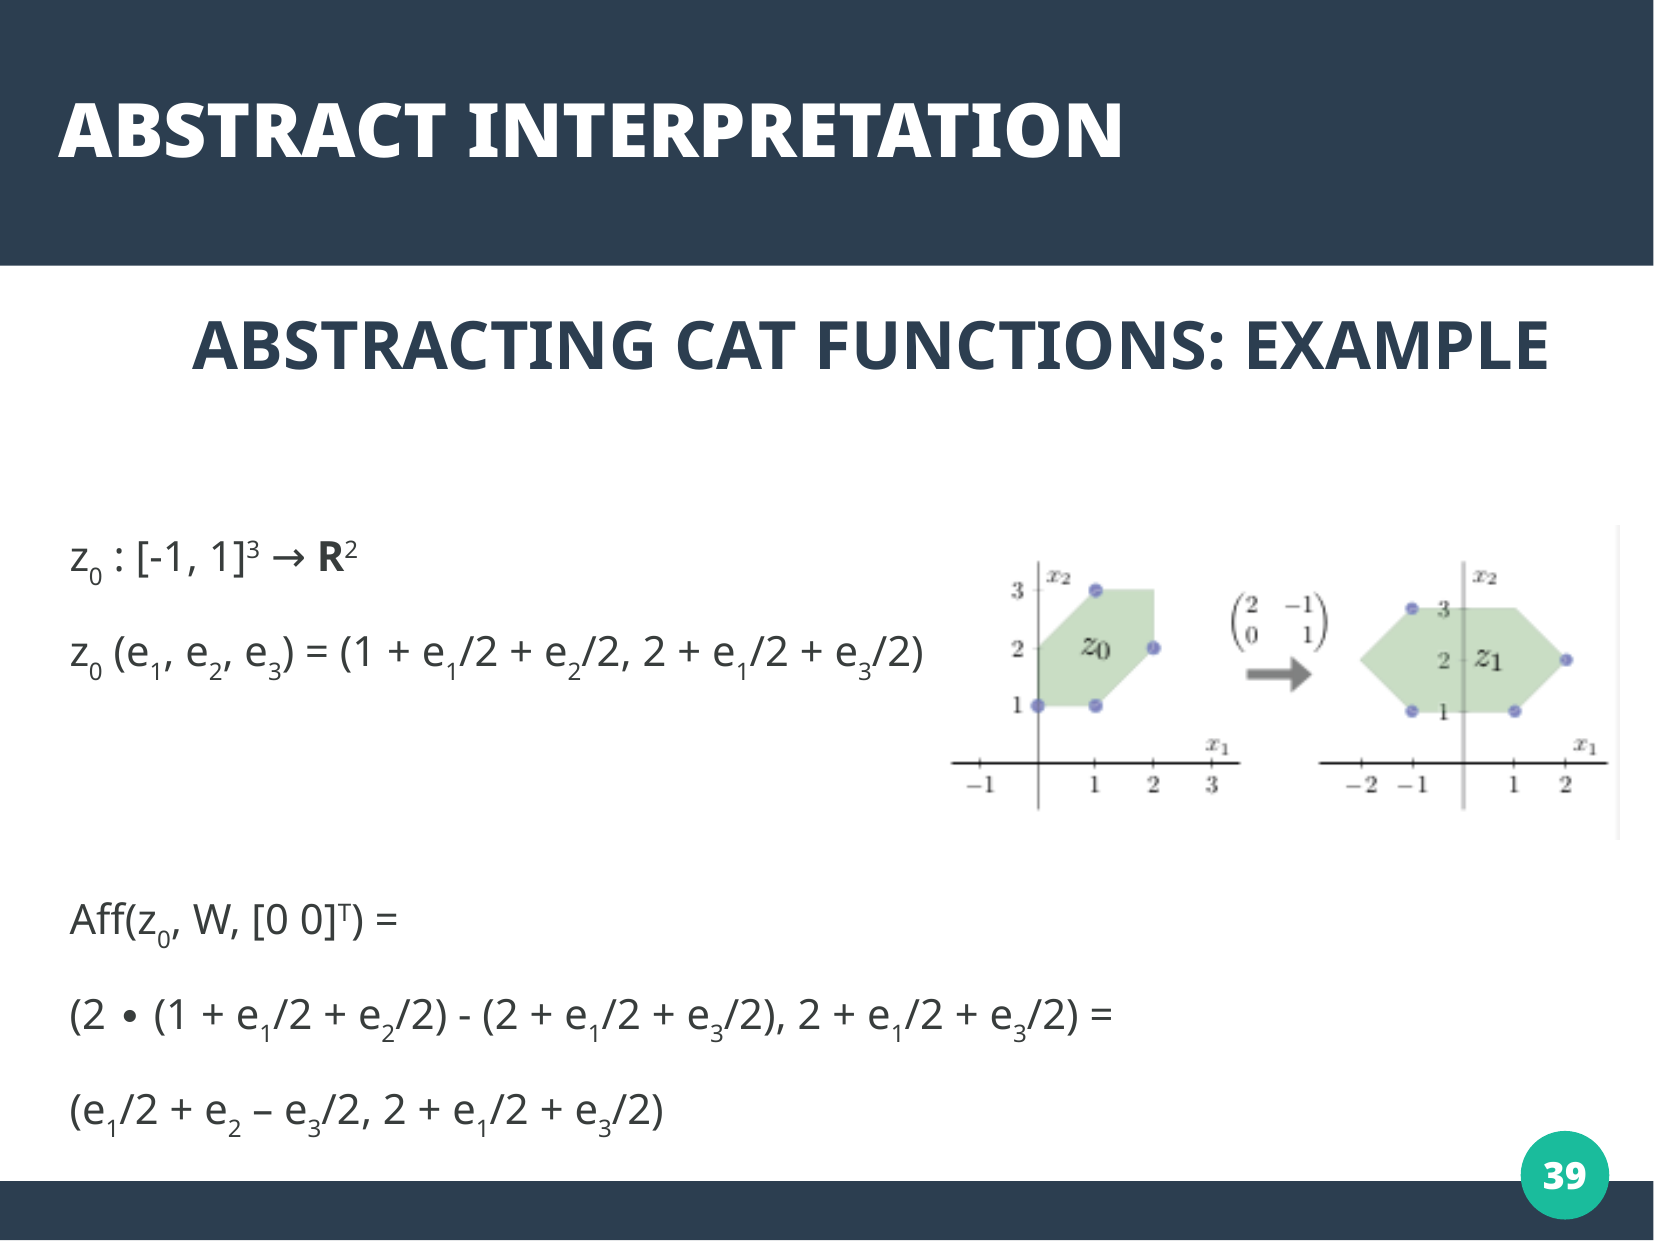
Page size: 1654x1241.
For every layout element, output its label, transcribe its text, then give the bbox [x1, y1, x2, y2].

picture [948, 525, 1621, 840]
list ABSTRACTING CAT FUNCTIONS: EXAMPLE z0 : [-1, 1]3 → R2 z0 (e1, e2, e3) = (1 + e1/2 + e2/2, 2 + e1/2 + e3/2) Aff(z0, W, [0 0]T) = (2 ∙ (1 + e1/2 + e2/2) - (2 + e1/2 + e3/2), 2 + e1/2 + e3/2) = (e1/2 + e2 – e3/2, 2 + e1/2 + e3/2) [69, 298, 1606, 1156]
title ABSTRACT INTERPRETATION [59, 49, 1595, 207]
